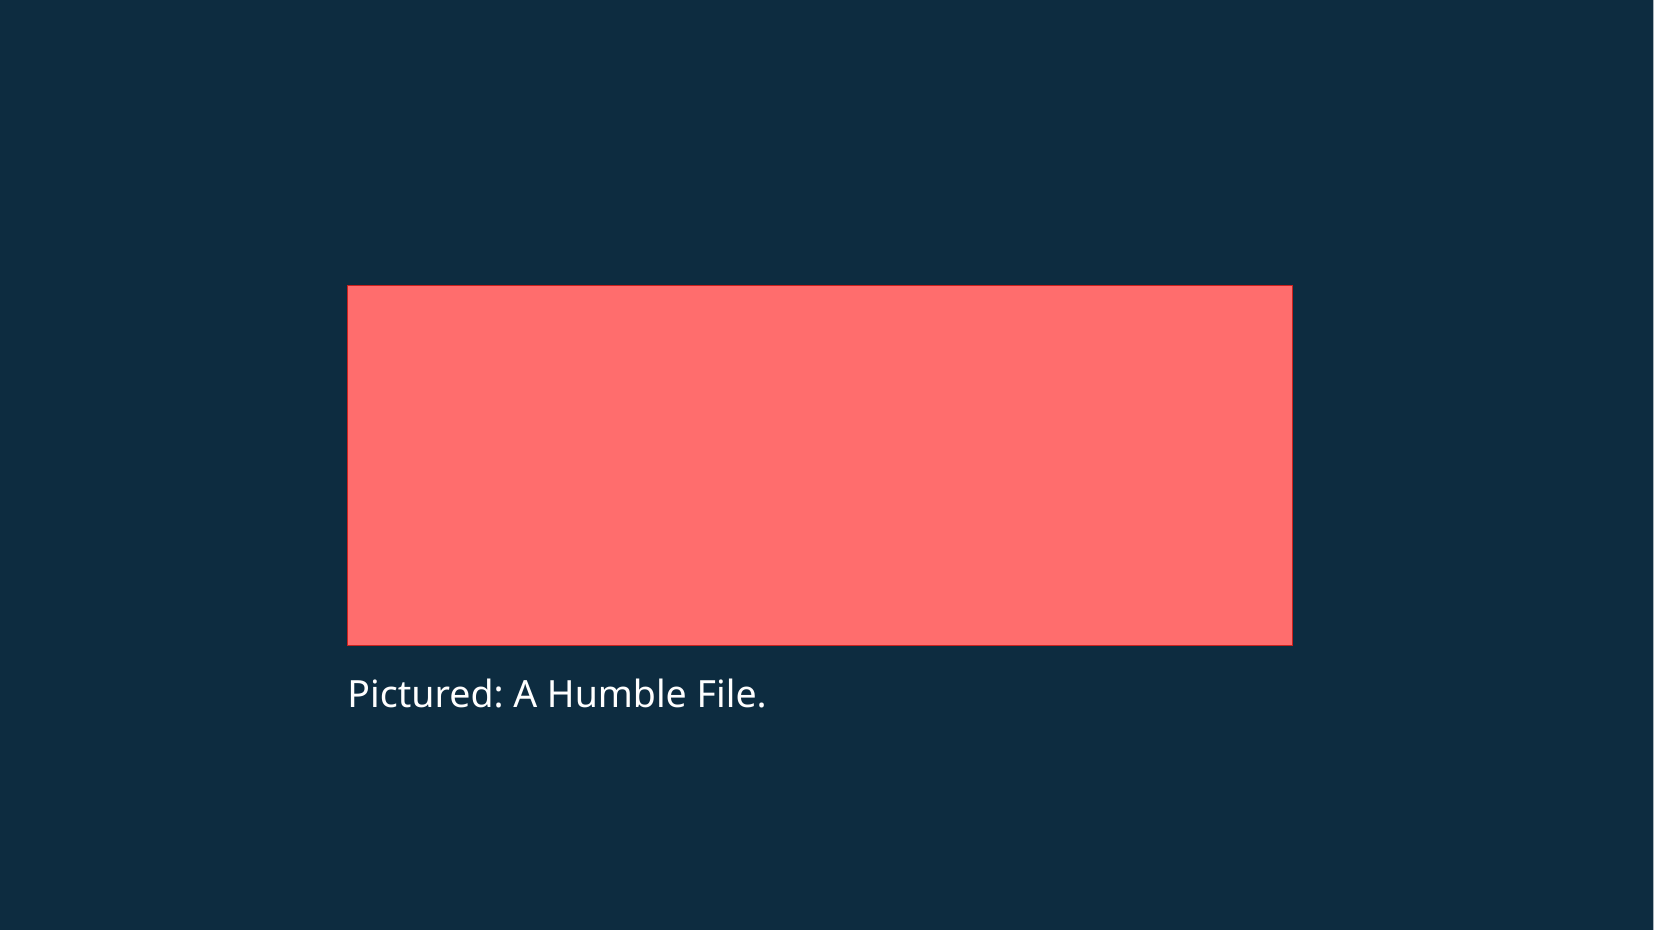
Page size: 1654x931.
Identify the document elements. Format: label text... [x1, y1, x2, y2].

text_box Pictured: A Humble File. [332, 660, 766, 721]
text_box [347, 285, 1293, 646]
